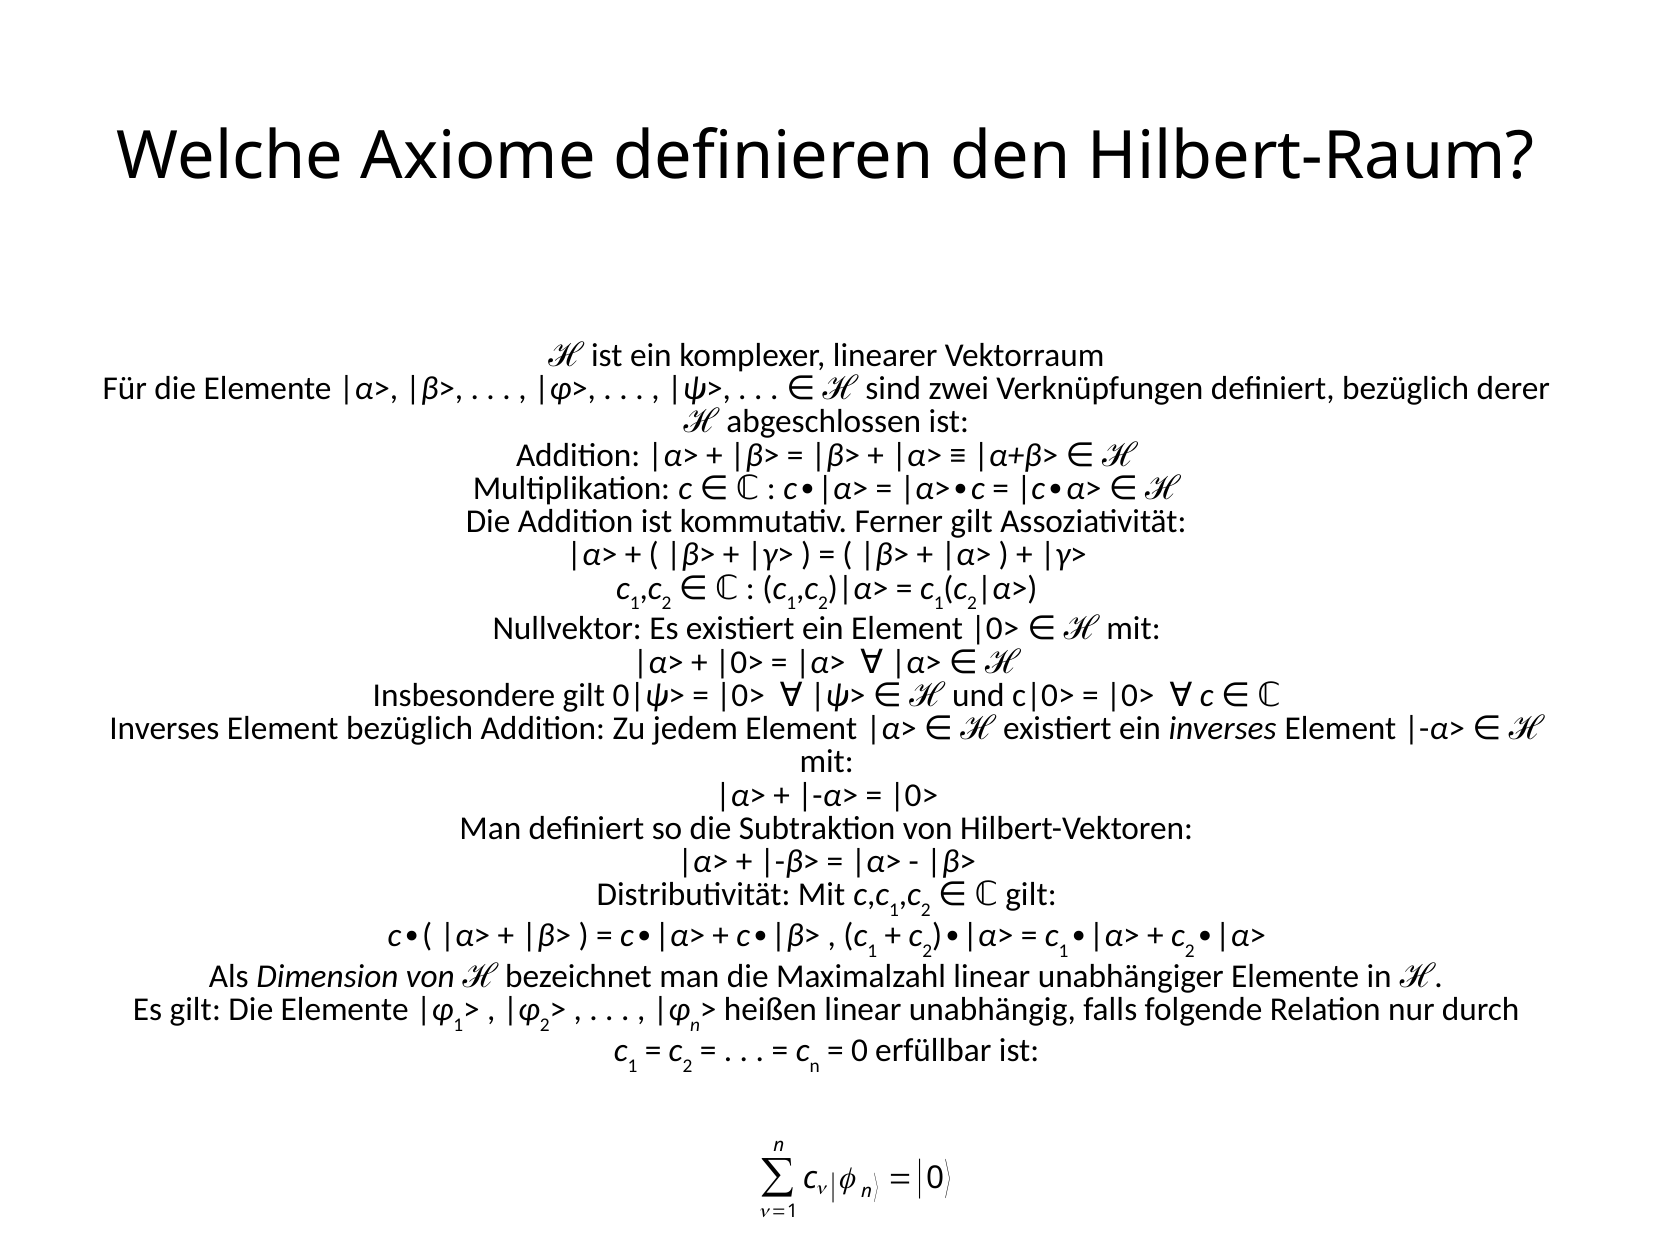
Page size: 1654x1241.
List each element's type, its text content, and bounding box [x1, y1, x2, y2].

chart [754, 1134, 958, 1223]
title Welche Axiome definieren den Hilbert-Raum? [82, 49, 1571, 257]
subtitle ℋ ist ein komplexer, linearer Vektorraum Für die Elemente |α>, |β>, . . . , |φ>, . . . , |ψ>, . . . ∈ ℋ sind zwei Verknüpfungen definiert, bezüglich derer ℋ abgeschlossen ist: Addition: |α> + |β> = |β> + |α> ≡ |α+β> ∈ ℋ Multiplikation: c ∈ ℂ : c∙|α> = |α>∙c = |c∙α> ∈ ℋ Die Addition ist kommutativ. Ferner gilt Assoziativität: |α> + ( |β> + |γ> ) = ( |β> + |α> ) + |γ> c1,c2 ∈ ℂ : (c1,c2)|α> = c1(c2|α>) Nullvektor: Es existiert ein Element |0> ∈ ℋ mit: |α> + |0> = |α> ∀ |α> ∈ ℋ Insbesondere gilt 0|ψ> = |0> ∀ |ψ> ∈ ℋ und c|0> = |0> ∀ c ∈ ℂ Inverses Element bezüglich Addition: Zu jedem Element |α> ∈ ℋ existiert ein inverses Element |-α> ∈ ℋ mit: |α> + |-α> = |0> Man definiert so die Subtraktion von Hilbert-Vektoren: |α> + |-β> = |α> - |β> Distributivität: Mit c,c1,c2 ∈ ℂ gilt: c∙( |α> + |β> ) = c∙|α> + c∙|β> , (c1 + c2)∙|α> = c1∙|α> + c2∙|α> Als Dimension von ℋ bezeichnet man die Maximalzahl linear unabhängiger Elemente in ℋ. Es gilt: Die Elemente |φ1> , |φ2> , . . . , |φn> heißen linear unabhängig, falls folgende Relation nur durch c1 = c2 = . . . = cn = 0 erfüllbar ist: [82, 283, 1571, 1135]
